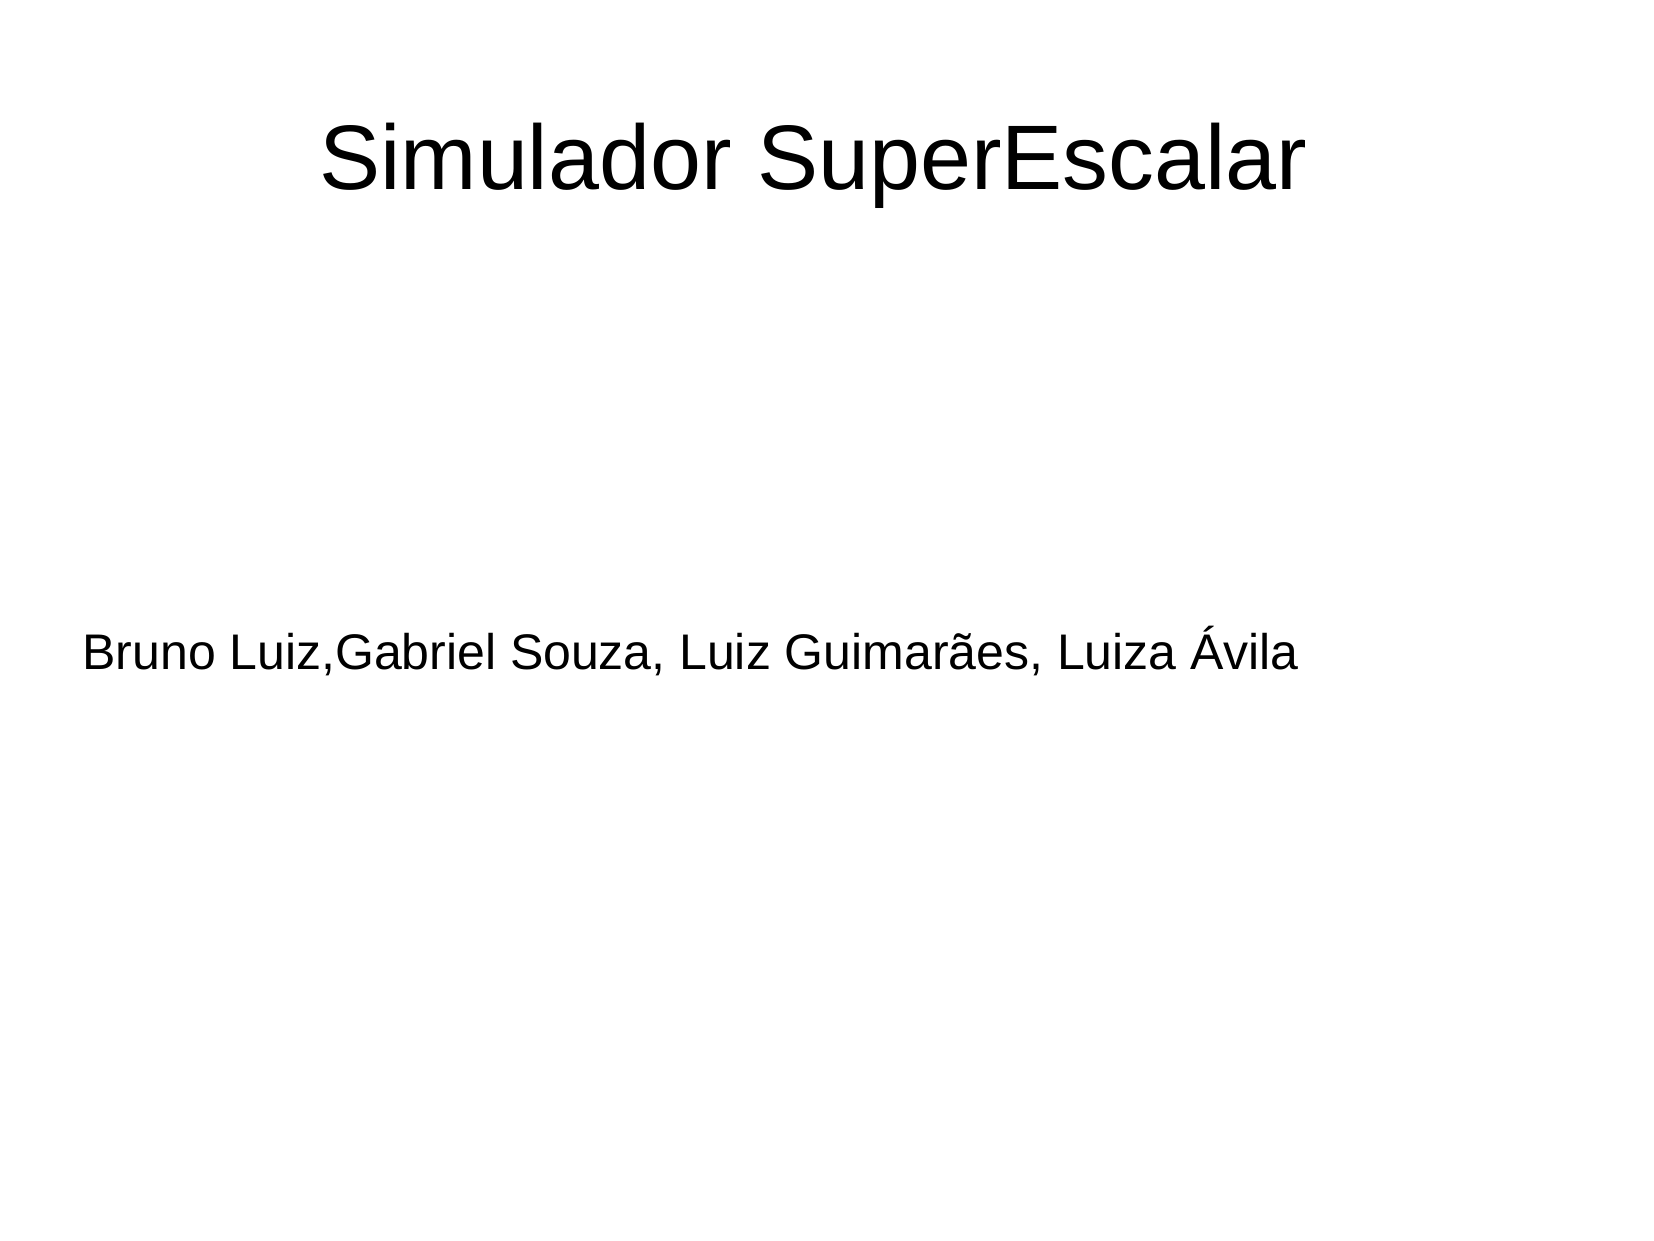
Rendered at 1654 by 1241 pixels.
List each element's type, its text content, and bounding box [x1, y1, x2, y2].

text_box Simulador SuperEscalar [82, 49, 1571, 257]
text_box Bruno Luiz,Gabriel Souza, Luiz Guimarães, Luiza Ávila [82, 290, 1571, 1010]
